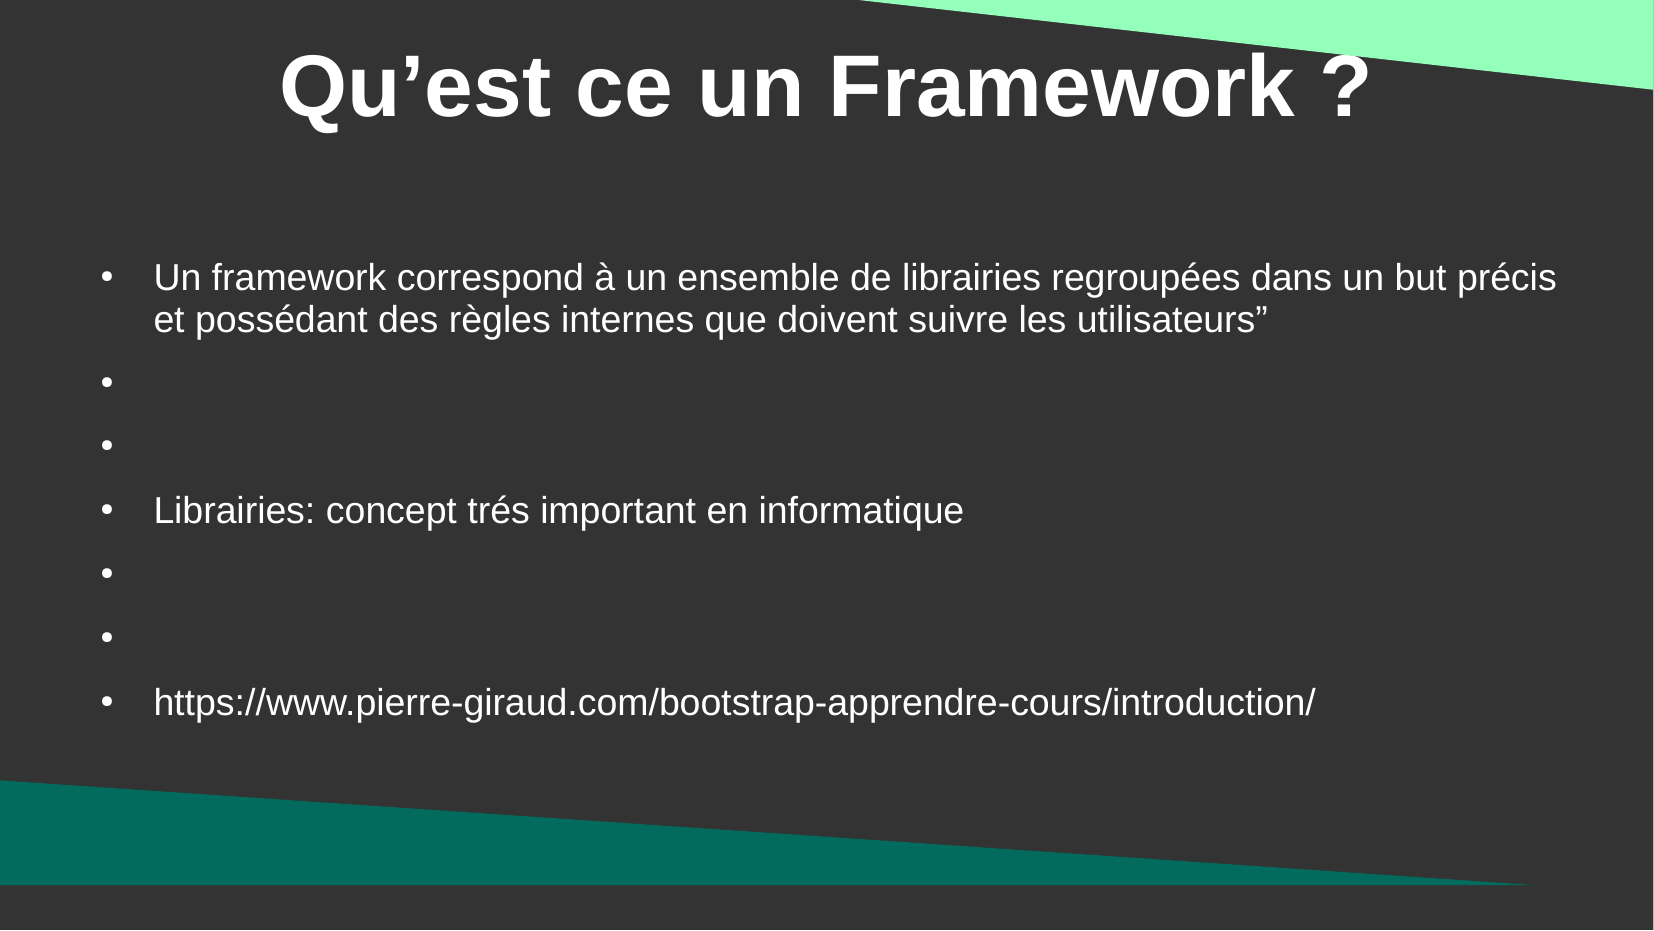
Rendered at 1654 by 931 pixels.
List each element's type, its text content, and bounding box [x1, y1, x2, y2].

title Qu’est ce un Framework ? [82, 37, 1571, 150]
list Un framework correspond à un ensemble de librairies regroupées dans un but précis et possédant des règles internes que doivent suivre les utilisateurs” Librairies: concept trés important en informatique https://www.pierre-giraud.com/bootstrap-apprendre-cours/introduction/ [82, 150, 1571, 691]
text_box [858, 0, 1654, 90]
